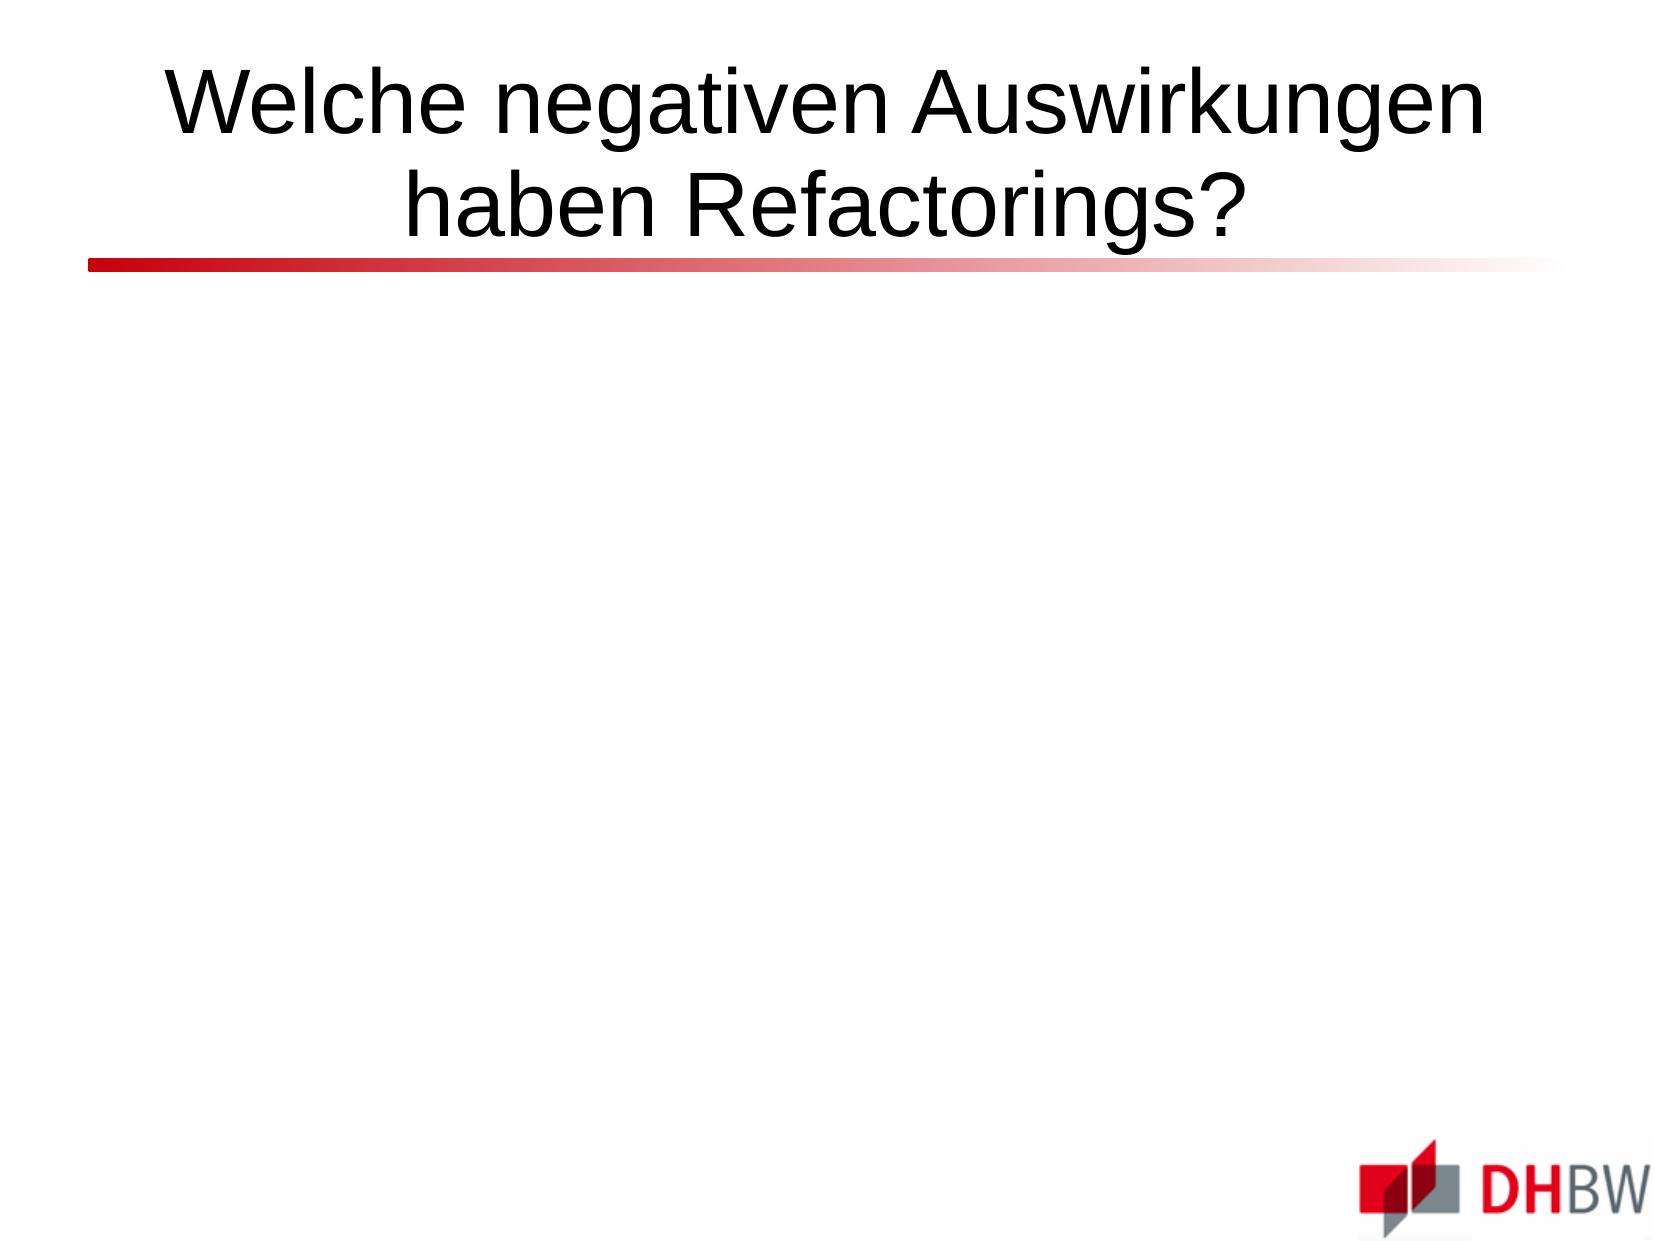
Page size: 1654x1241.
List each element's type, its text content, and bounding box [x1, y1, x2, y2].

title Welche negativen Auswirkungen haben Refactorings? [82, 50, 1571, 256]
picture [1358, 1137, 1652, 1241]
